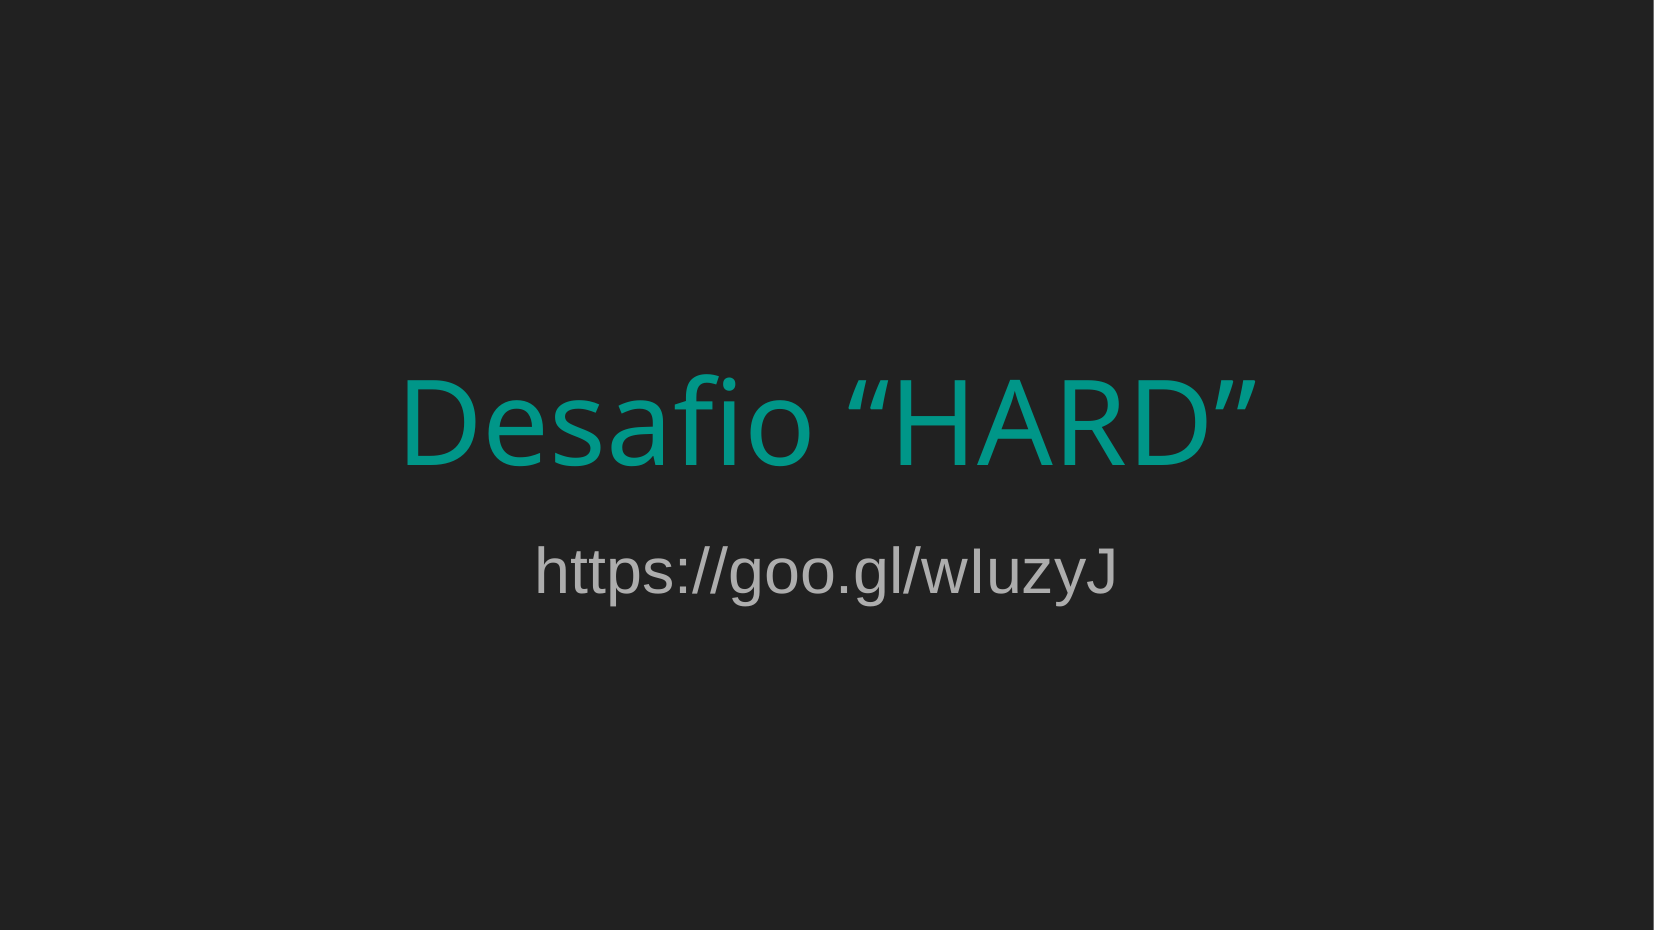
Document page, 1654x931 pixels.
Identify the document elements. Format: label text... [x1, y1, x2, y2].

title Desafio “HARD” [56, 134, 1598, 506]
subtitle https://goo.gl/wIuzyJ [56, 512, 1598, 656]
